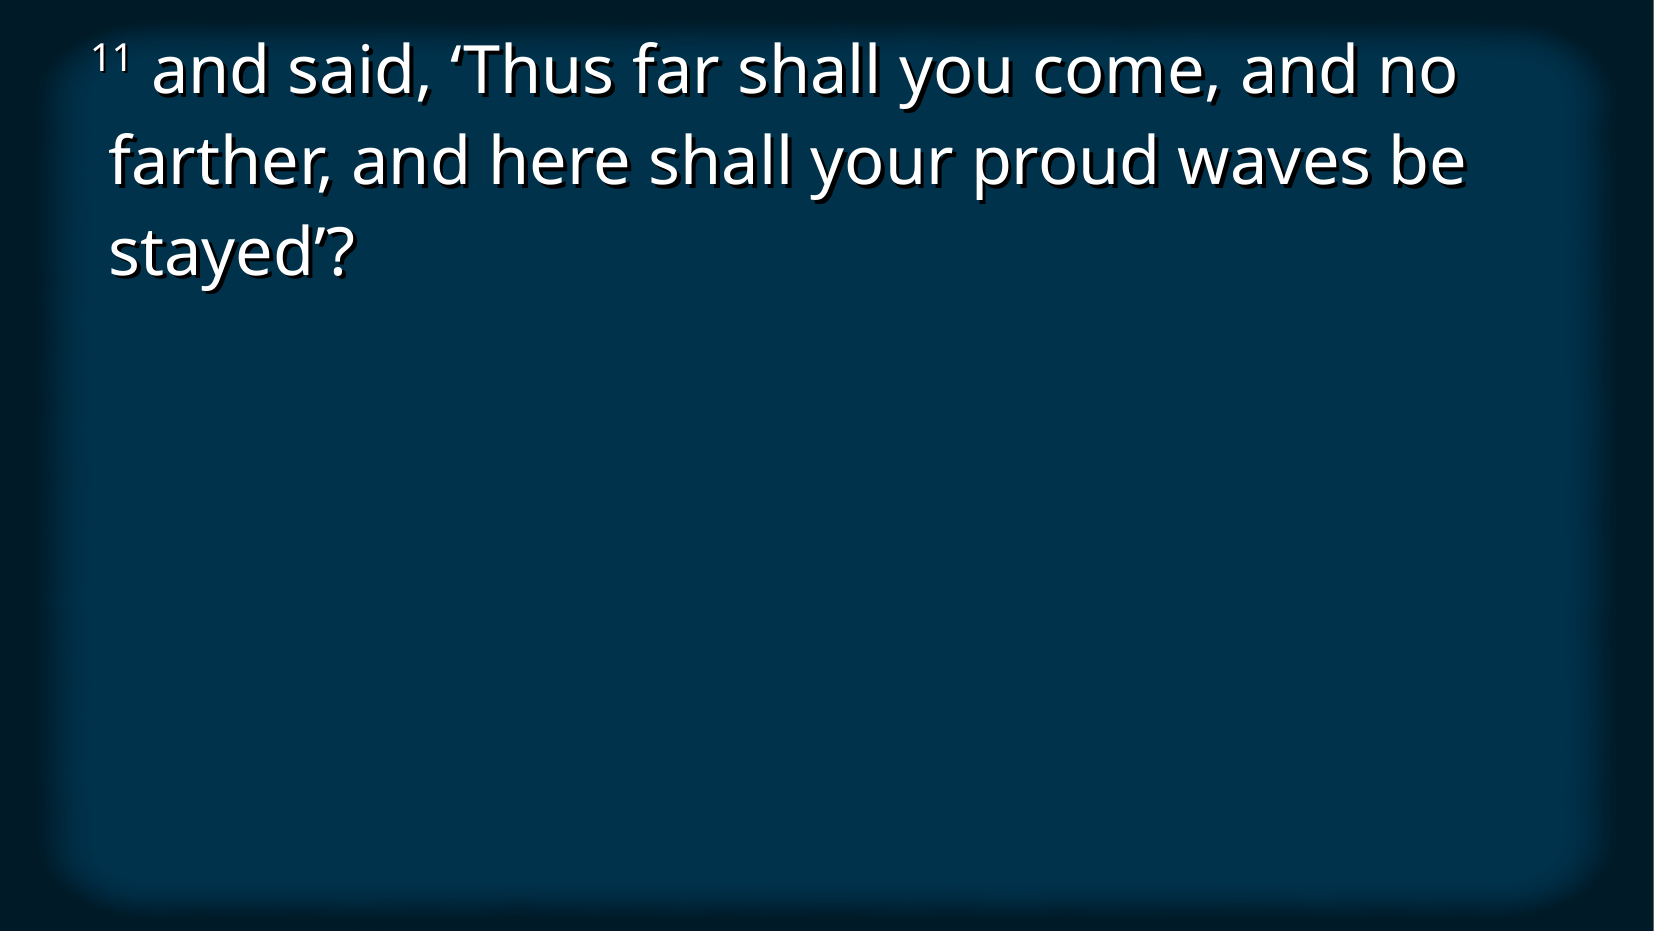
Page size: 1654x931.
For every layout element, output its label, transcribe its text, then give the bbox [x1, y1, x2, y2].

picture [0, 0, 1654, 931]
text_box 11 and said, ‘Thus far shall you come, and no farther, and here shall your proud waves be stayed’? [75, 15, 1591, 368]
